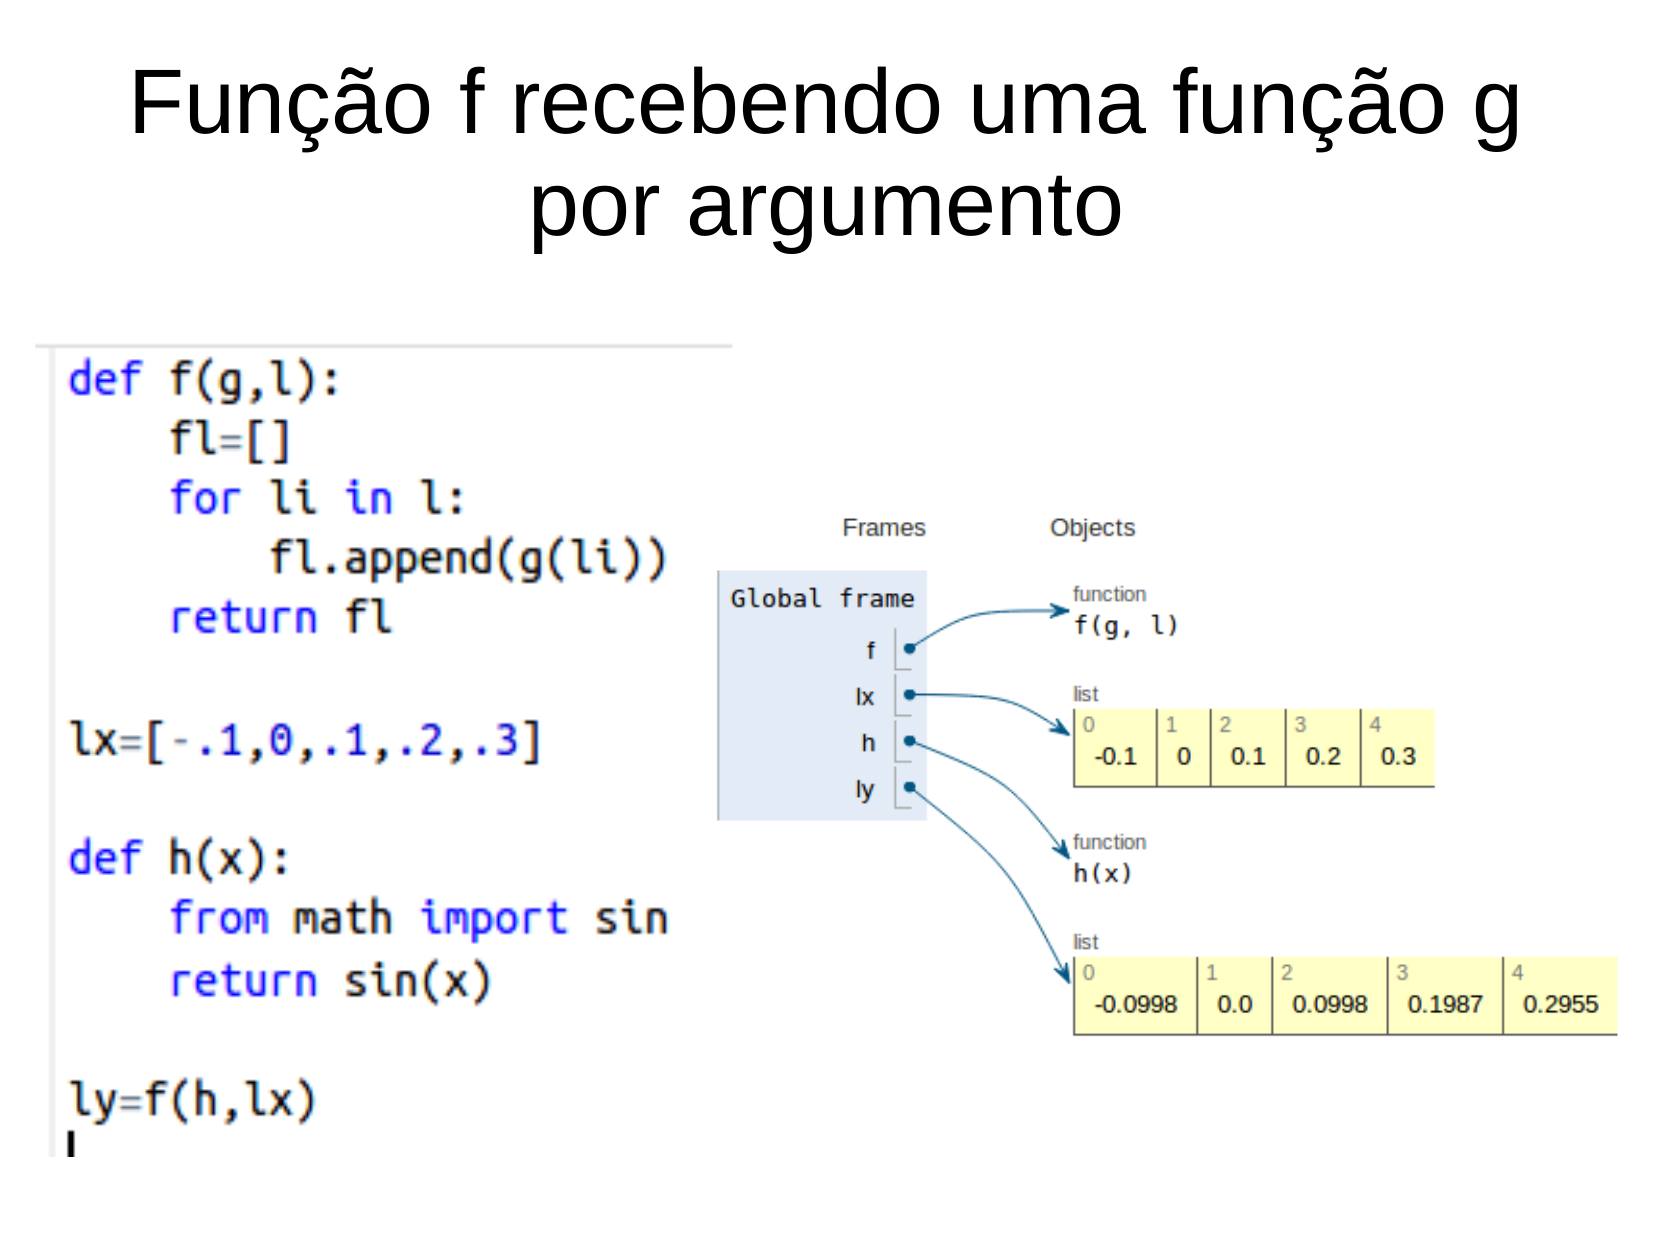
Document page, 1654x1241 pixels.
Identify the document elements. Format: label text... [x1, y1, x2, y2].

picture [35, 330, 1643, 1157]
title Função f recebendo uma função g por argumento [82, 49, 1571, 257]
